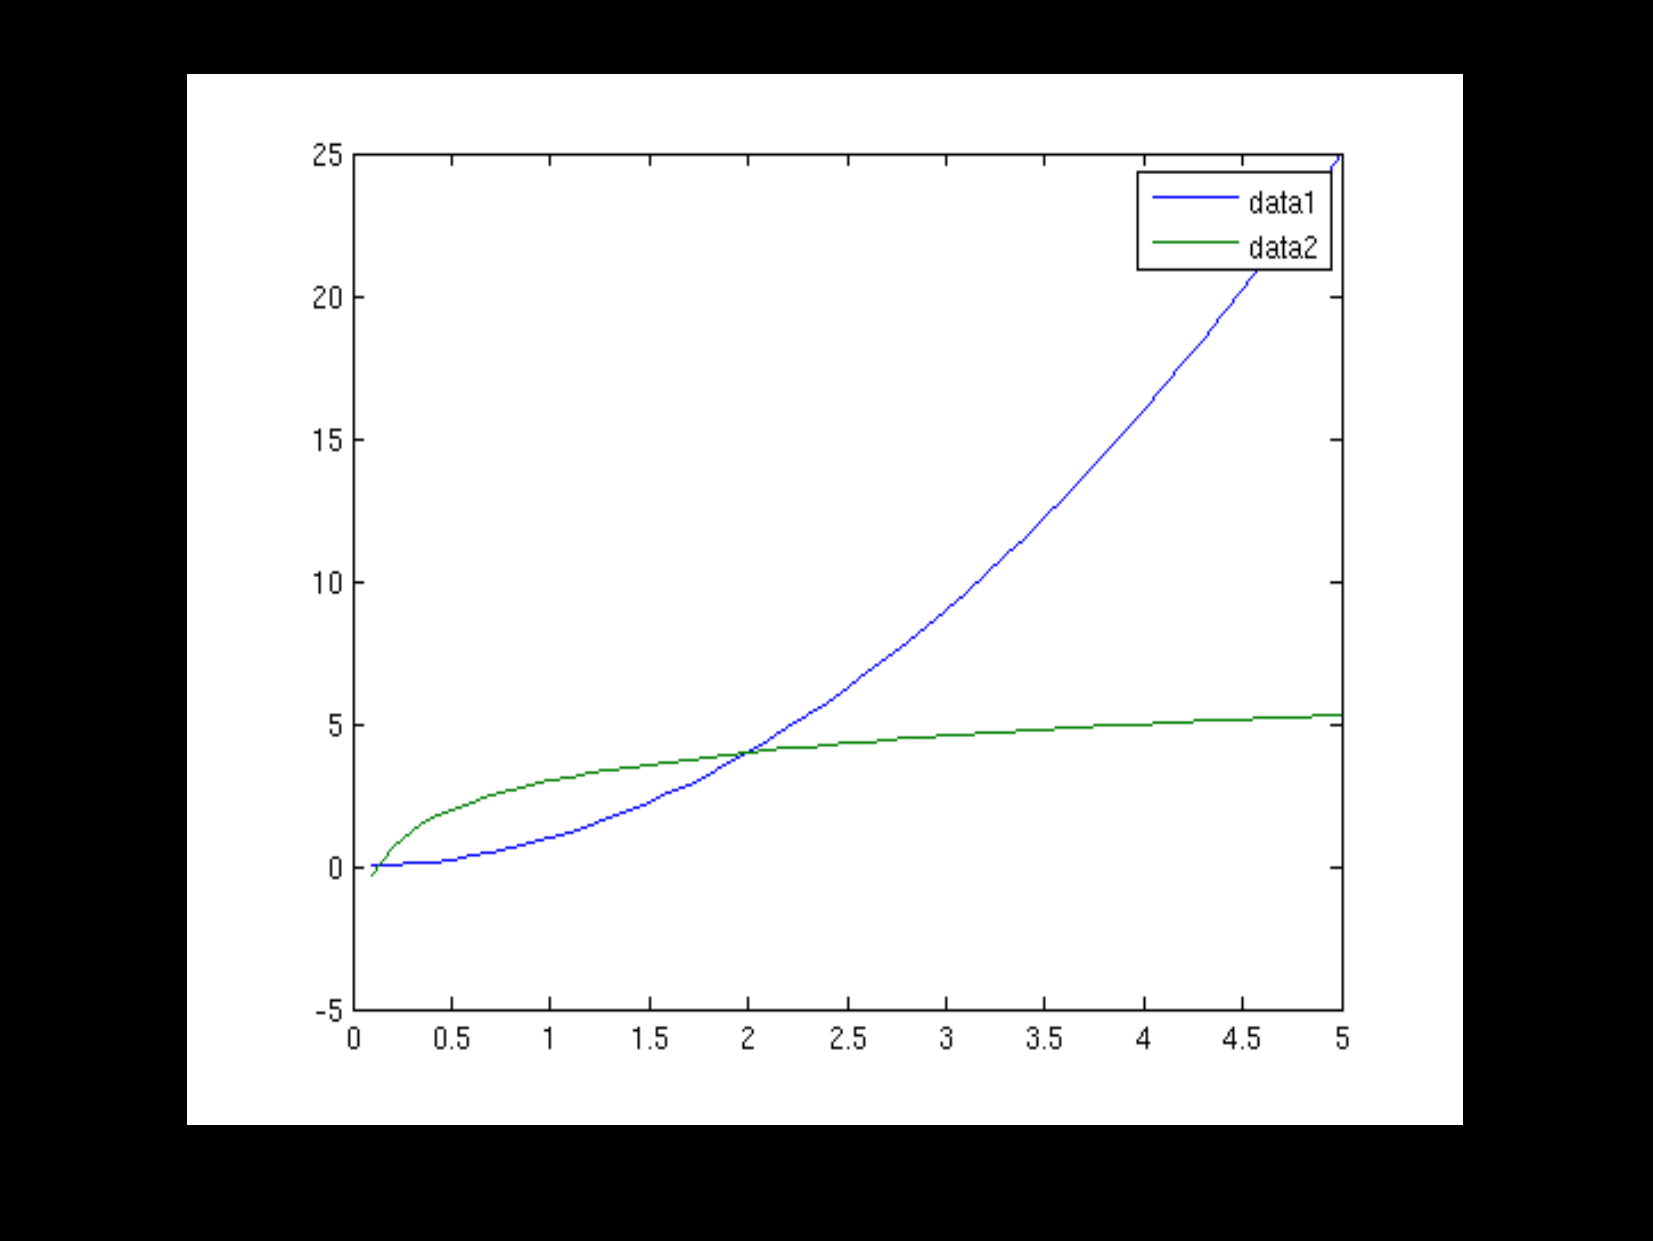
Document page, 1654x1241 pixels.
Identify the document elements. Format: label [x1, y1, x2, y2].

picture [187, 74, 1463, 1126]
